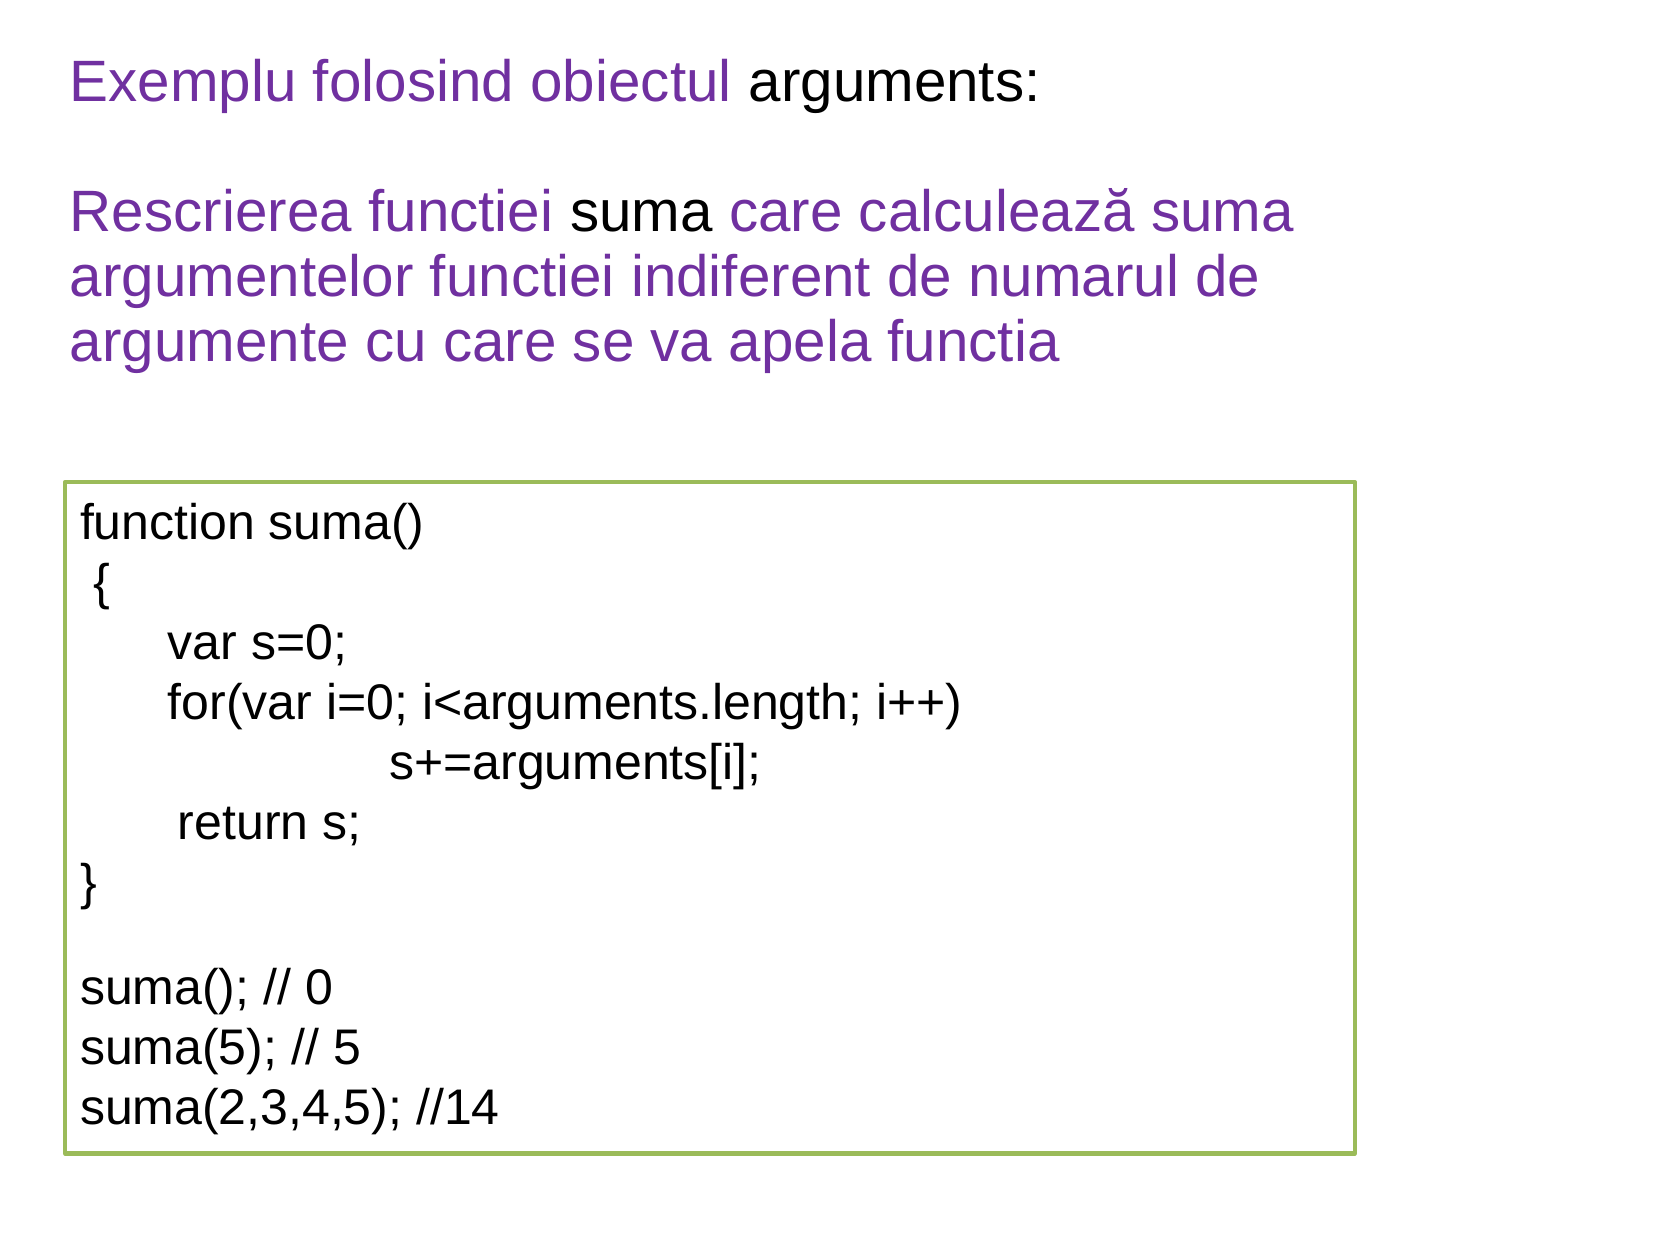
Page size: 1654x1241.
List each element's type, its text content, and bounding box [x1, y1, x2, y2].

text_box function suma() { var s=0; for(var i=0; i<arguments.length; i++) s+=arguments[i]; return s; } suma(); // 0 suma(5); // 5 suma(2,3,4,5); //14 [65, 481, 1355, 1154]
text_box Exemplu folosind obiectul arguments: Rescrierea functiei suma care calculează suma argumentelor functiei indiferent de numarul de argumente cu care se va apela functia [55, 41, 1481, 382]
